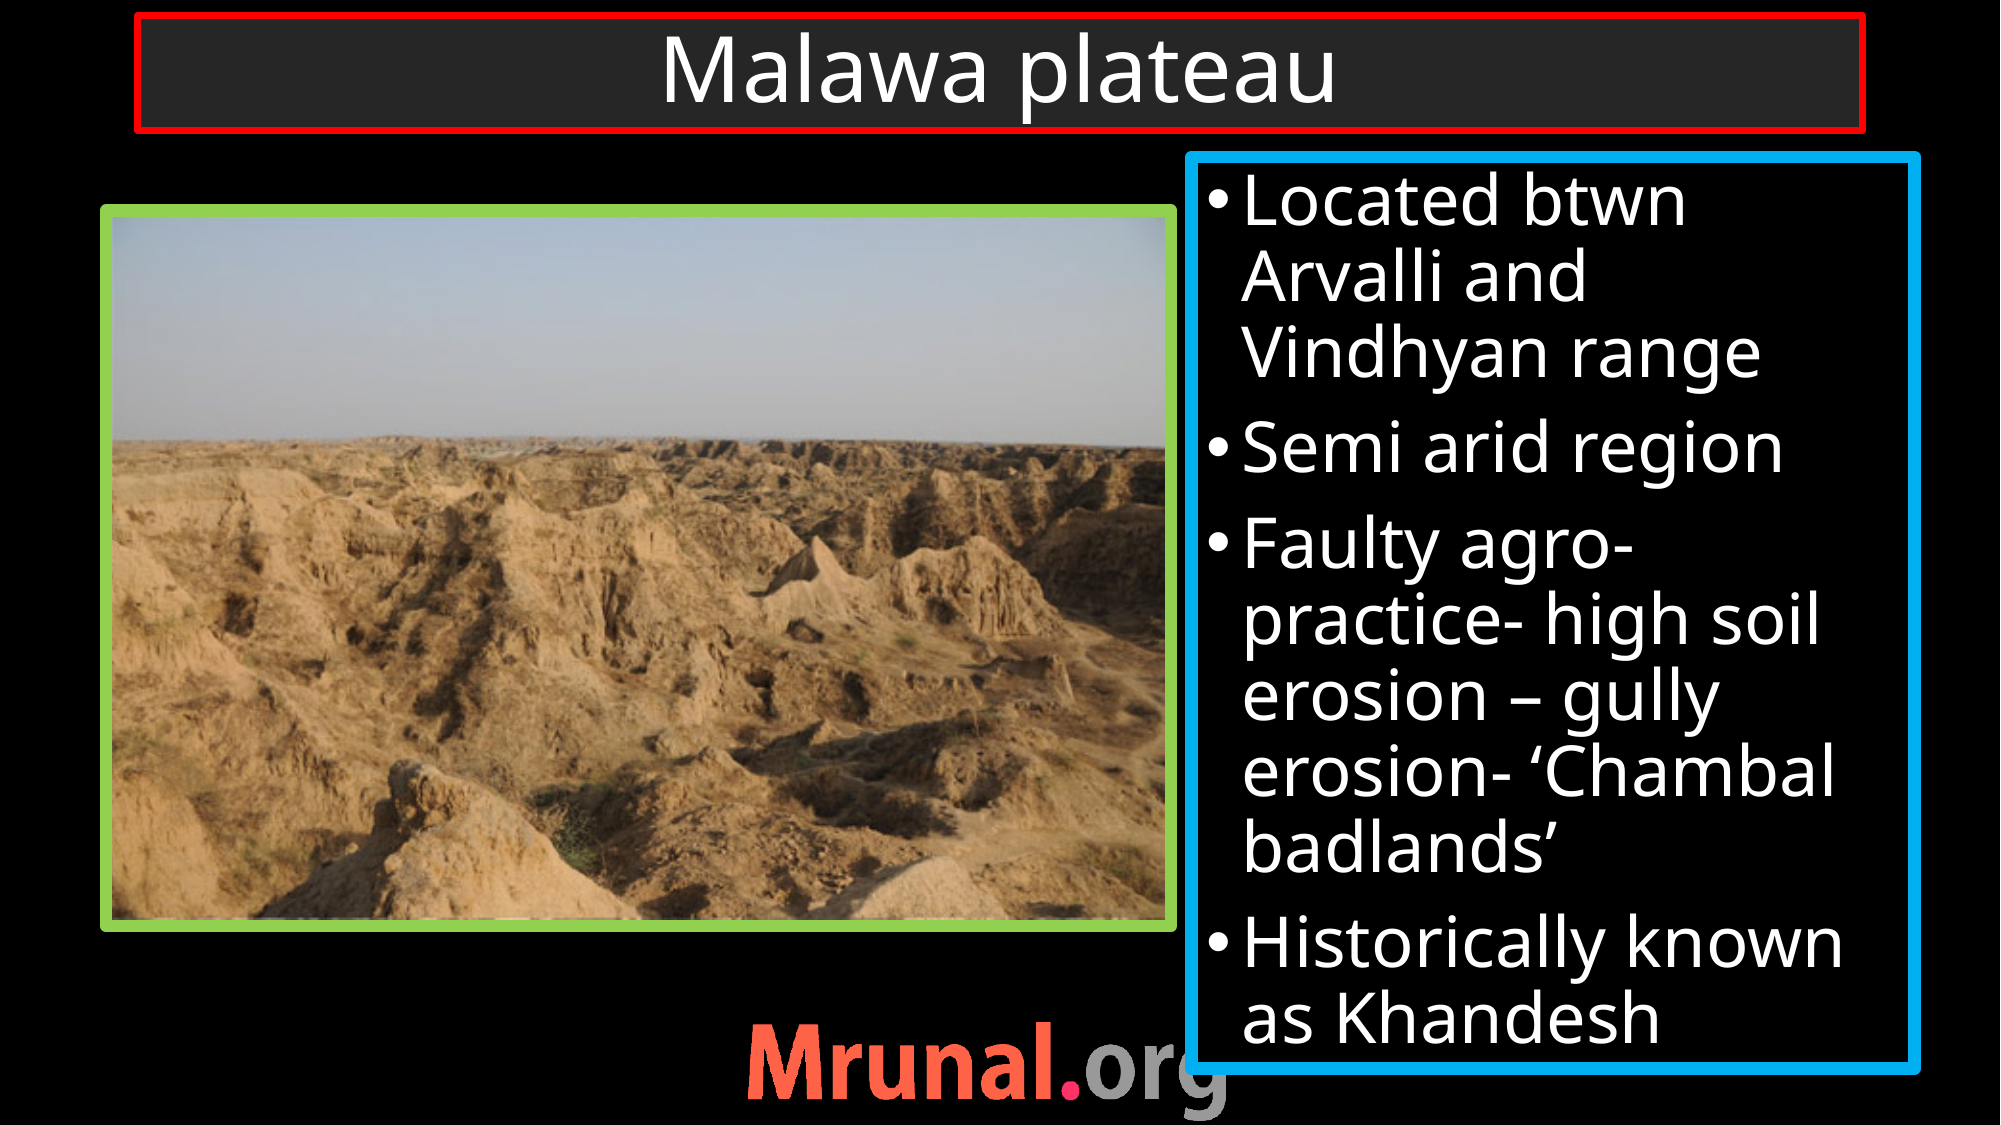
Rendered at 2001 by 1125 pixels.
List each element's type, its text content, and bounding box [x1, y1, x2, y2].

title Malawa plateau [137, 15, 1863, 131]
picture [112, 216, 1165, 920]
picture [741, 1005, 1230, 1125]
list Located btwn Arvalli and Vindhyan range Semi arid region Faulty agro-practice- high soil erosion – gully erosion- ‘Chambal badlands’ Historically known as Khandesh [1191, 156, 1915, 1069]
